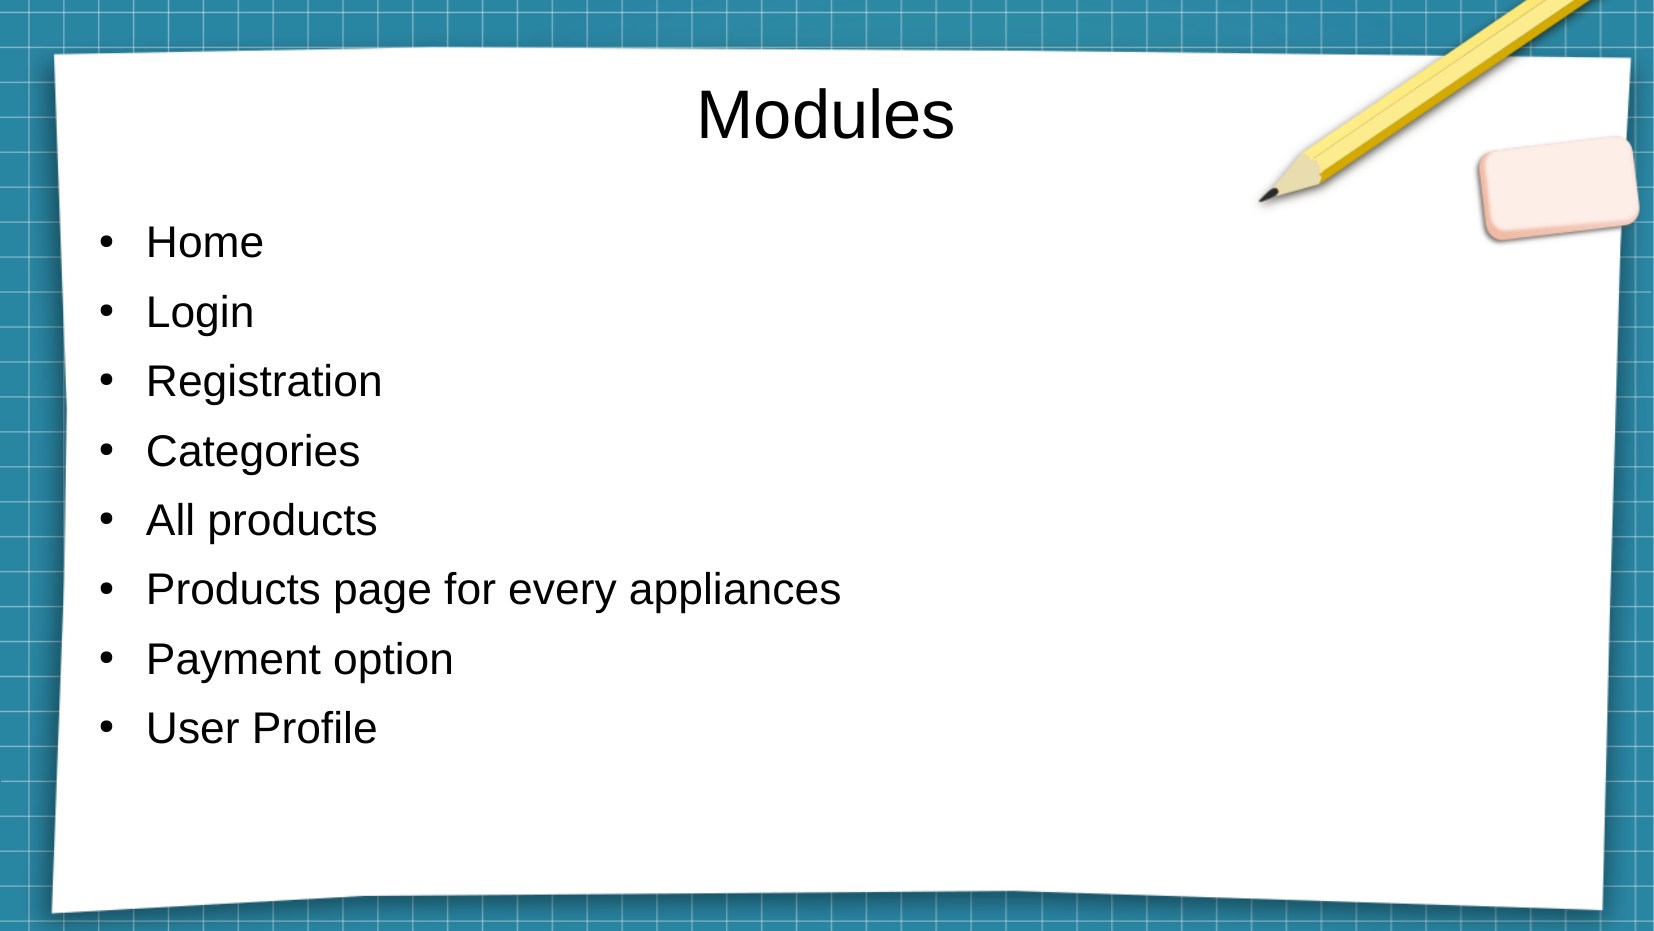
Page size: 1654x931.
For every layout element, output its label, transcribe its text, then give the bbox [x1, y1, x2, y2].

list Home Login Registration Categories All products Products page for every appliances Payment option User Profile [82, 217, 1571, 758]
picture [0, 0, 1654, 931]
title Modules [82, 37, 1571, 193]
